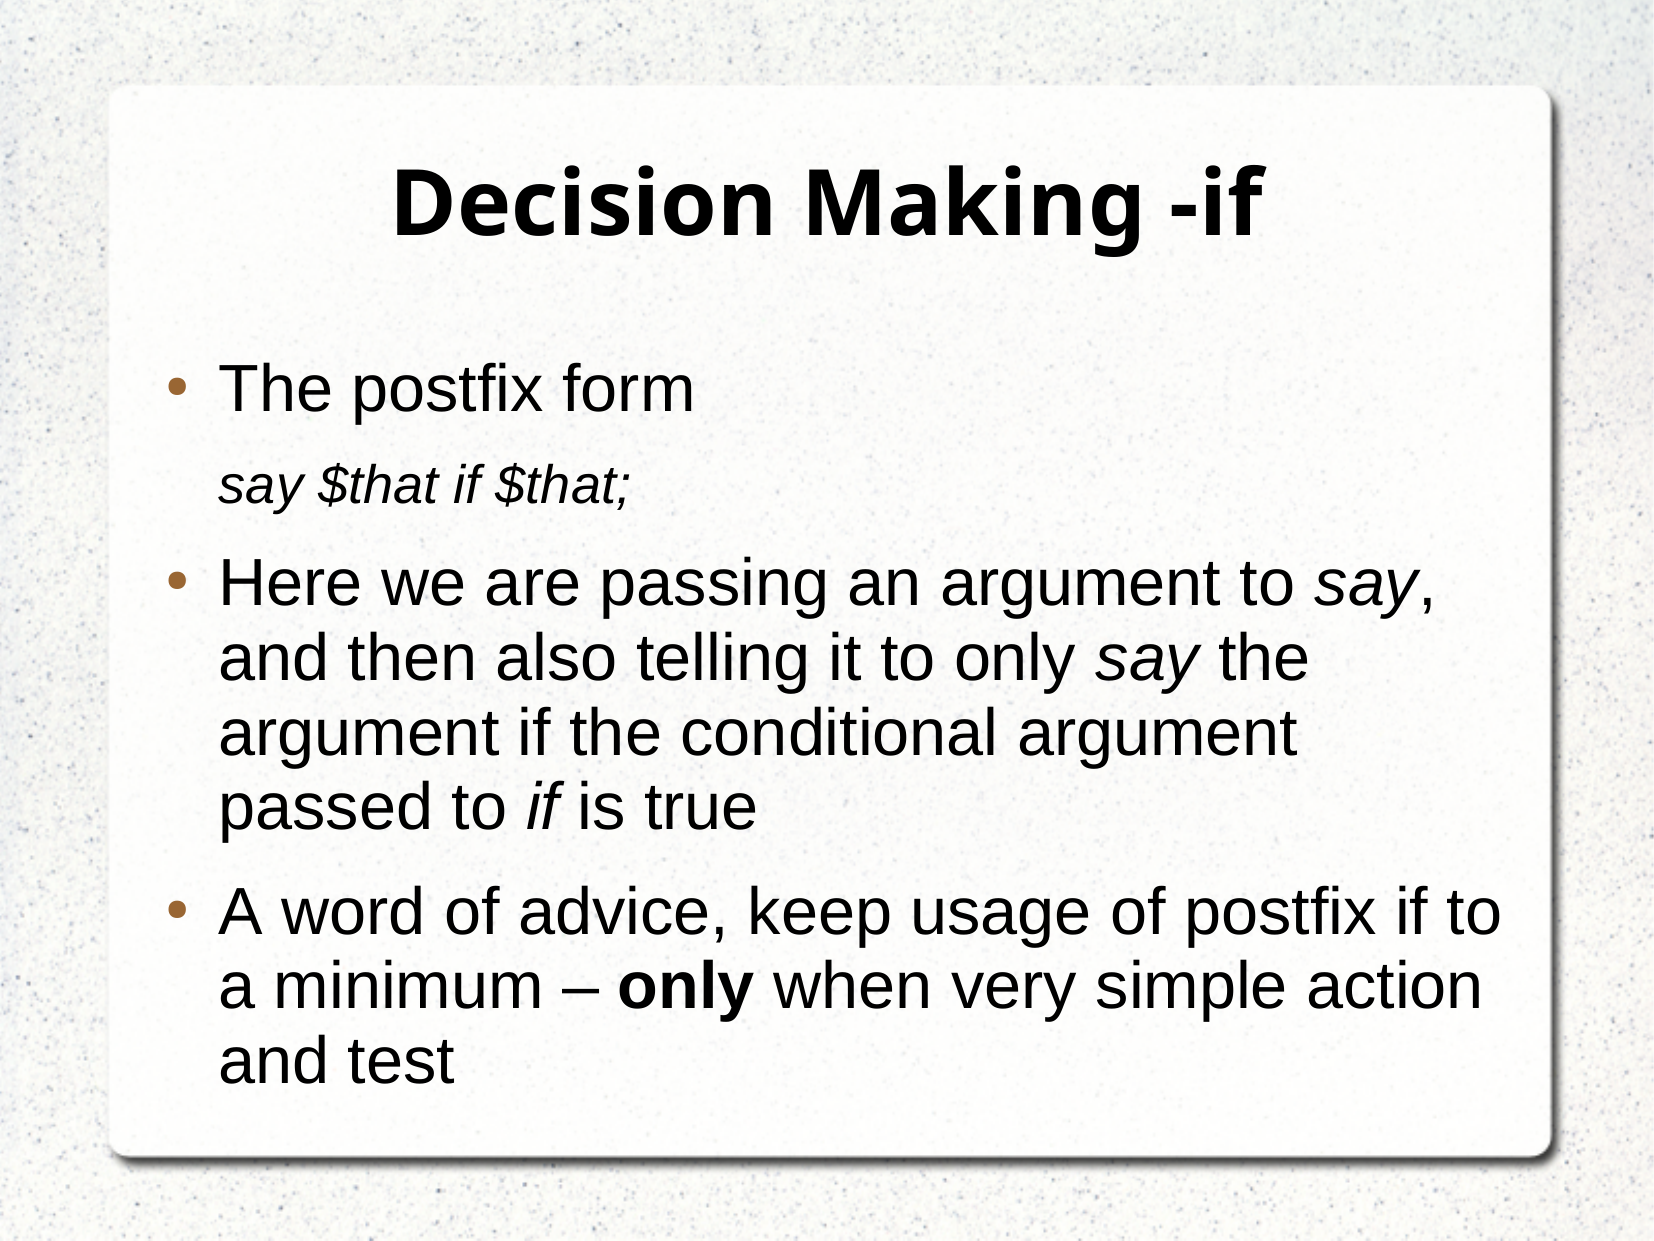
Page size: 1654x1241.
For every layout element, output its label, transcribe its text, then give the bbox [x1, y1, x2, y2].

list The postfix form say $that if $that; Here we are passing an argument to say, and then also telling it to only say the argument if the conditional argument passed to if is true A word of advice, keep usage of postfix if to a minimum – only when very simple action and test [147, 350, 1506, 1097]
picture [0, 0, 1654, 1241]
title Decision Making -if [118, 96, 1536, 304]
